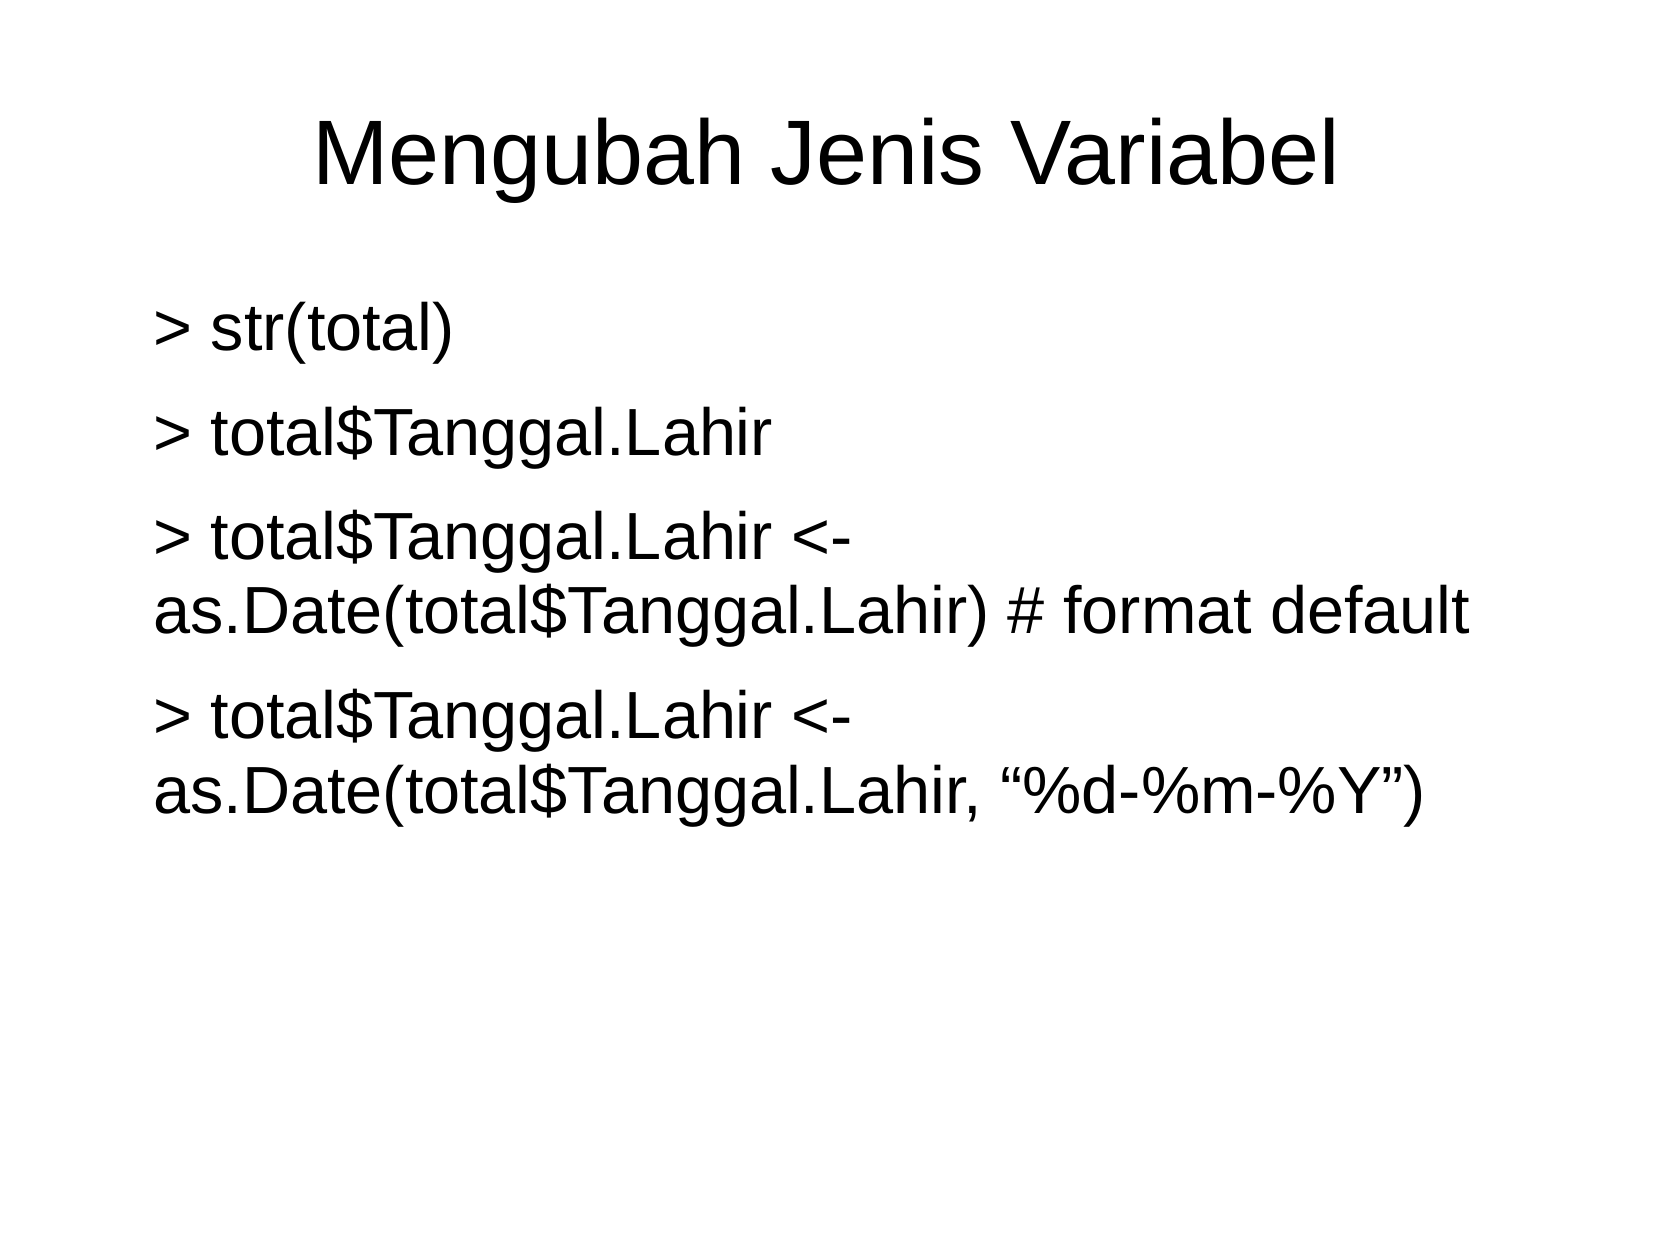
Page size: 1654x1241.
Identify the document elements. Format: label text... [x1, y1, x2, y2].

title Mengubah Jenis Variabel [82, 49, 1571, 257]
list > str(total) > total$Tanggal.Lahir > total$Tanggal.Lahir <- as.Date(total$Tanggal.Lahir) # format default > total$Tanggal.Lahir <- as.Date(total$Tanggal.Lahir, “%d-%m-%Y”) [82, 290, 1571, 1010]
